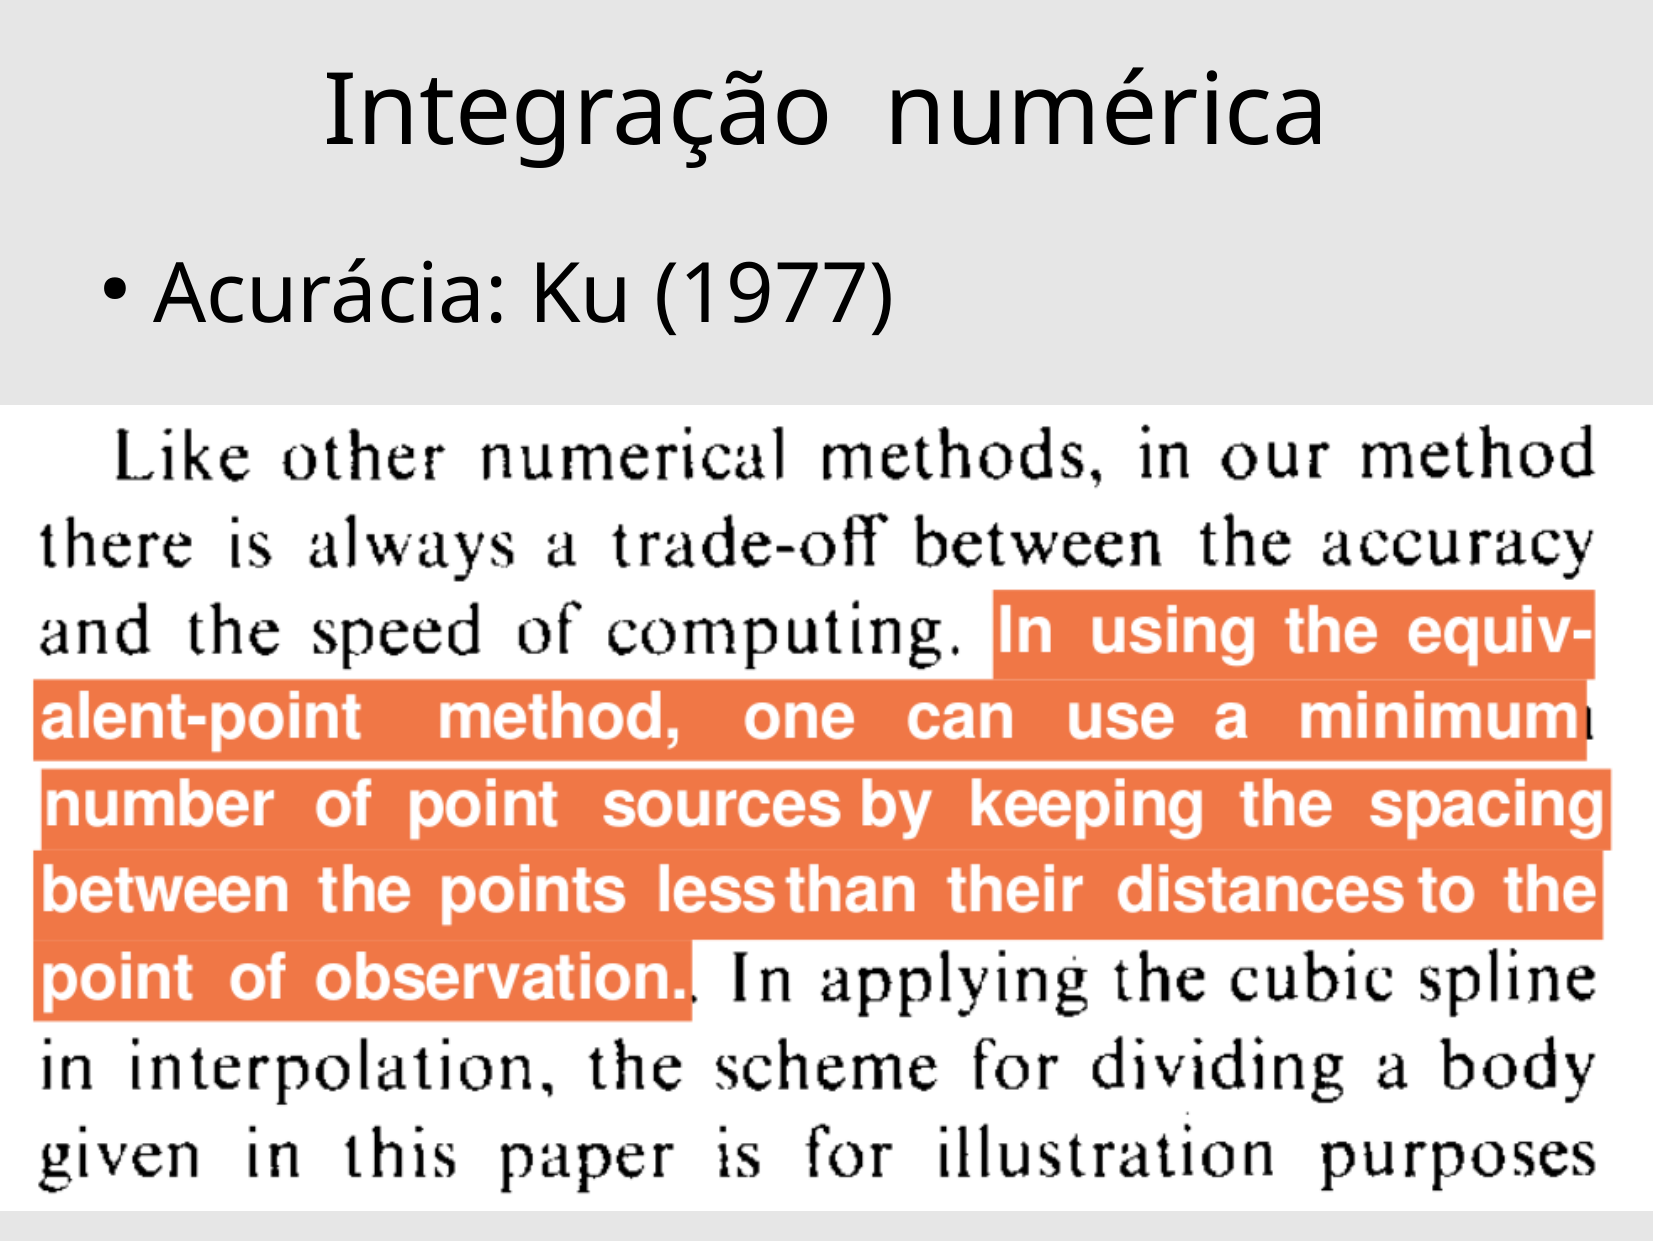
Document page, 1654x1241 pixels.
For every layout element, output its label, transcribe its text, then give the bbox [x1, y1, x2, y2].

picture [0, 405, 1653, 1211]
title Integração numérica [82, 2, 1571, 210]
list Acurácia: Ku (1977) [82, 233, 1538, 405]
